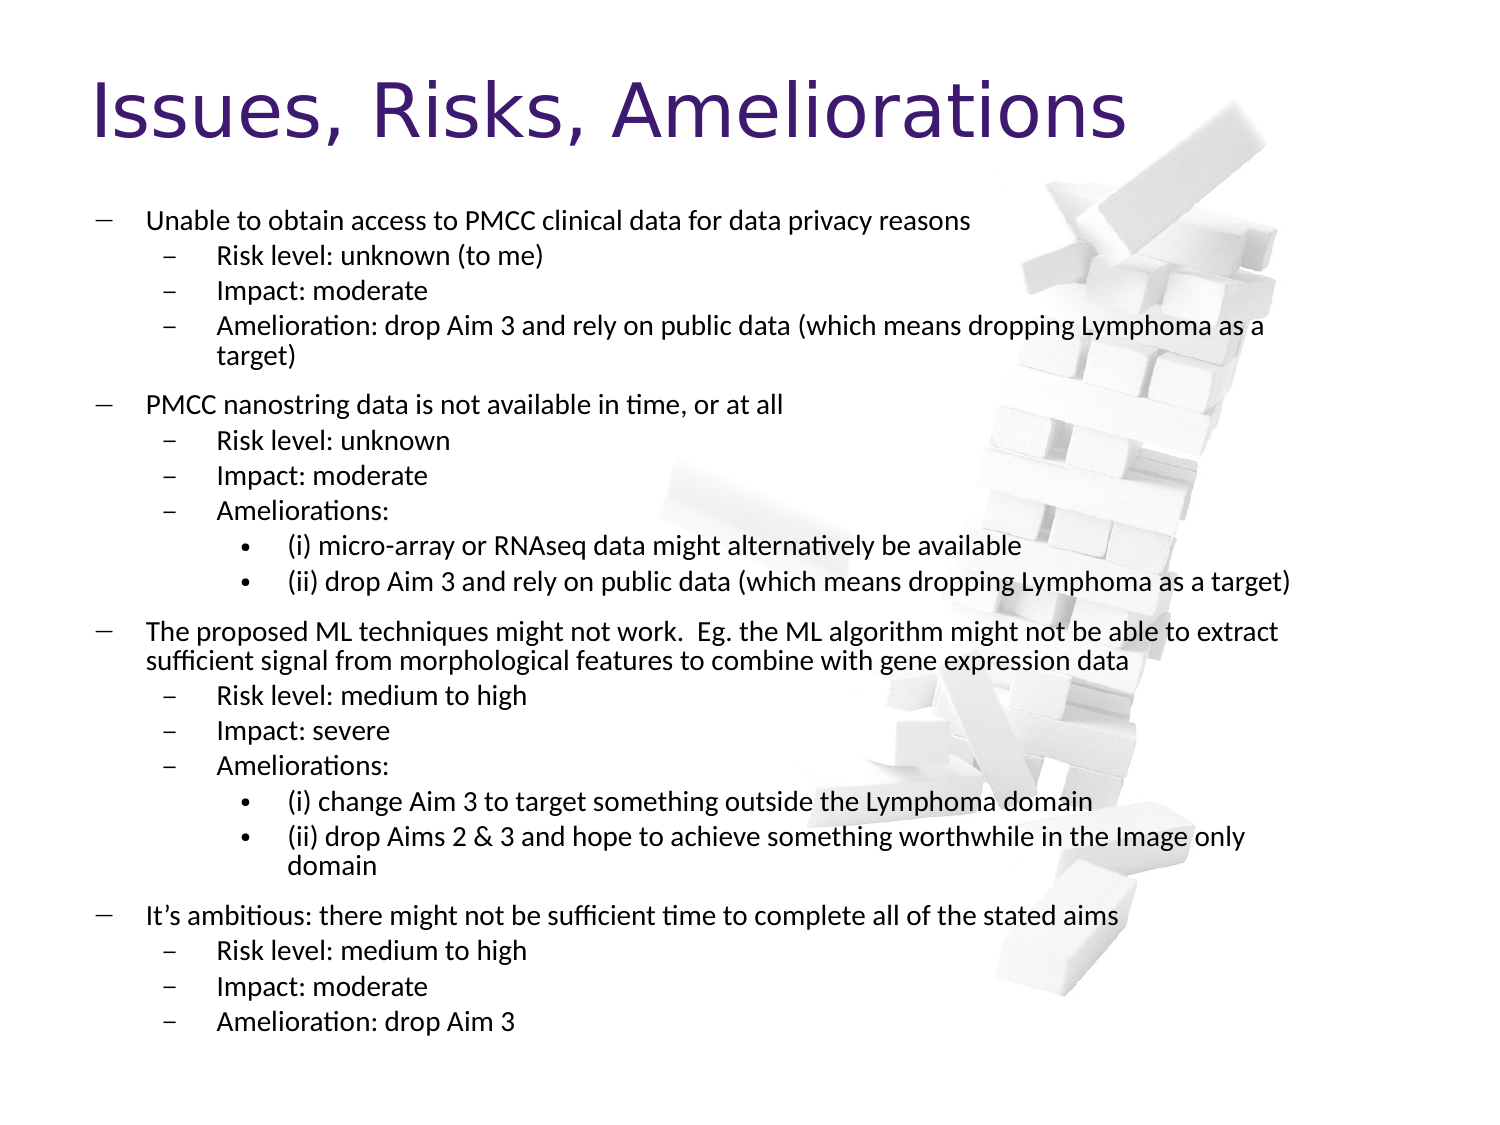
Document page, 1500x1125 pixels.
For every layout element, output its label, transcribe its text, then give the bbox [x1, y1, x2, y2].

title Issues, Risks, Ameliorations [75, 45, 1423, 171]
list Unable to obtain access to PMCC clinical data for data privacy reasons Risk level: unknown (to me) Impact: moderate Amelioration: drop Aim 3 and rely on public data (which means dropping Lymphoma as a target) PMCC nanostring data is not available in time, or at all Risk level: unknown Impact: moderate Ameliorations: (i) micro-array or RNAseq data might alternatively be available (ii) drop Aim 3 and rely on public data (which means dropping Lymphoma as a target) The proposed ML techniques might not work. Eg. the ML algorithm might not be able to extract sufficient signal from morphological features to combine with gene expression data Risk level: medium to high Impact: severe Ameliorations: (i) change Aim 3 to target something outside the Lymphoma domain (ii) drop Aims 2 & 3 and hope to achieve something worthwhile in the Image only domain It’s ambitious: there might not be sufficient time to complete all of the stated aims Risk level: medium to high Impact: moderate Amelioration: drop Aim 3 [75, 208, 1329, 1021]
picture [589, 90, 1500, 1001]
